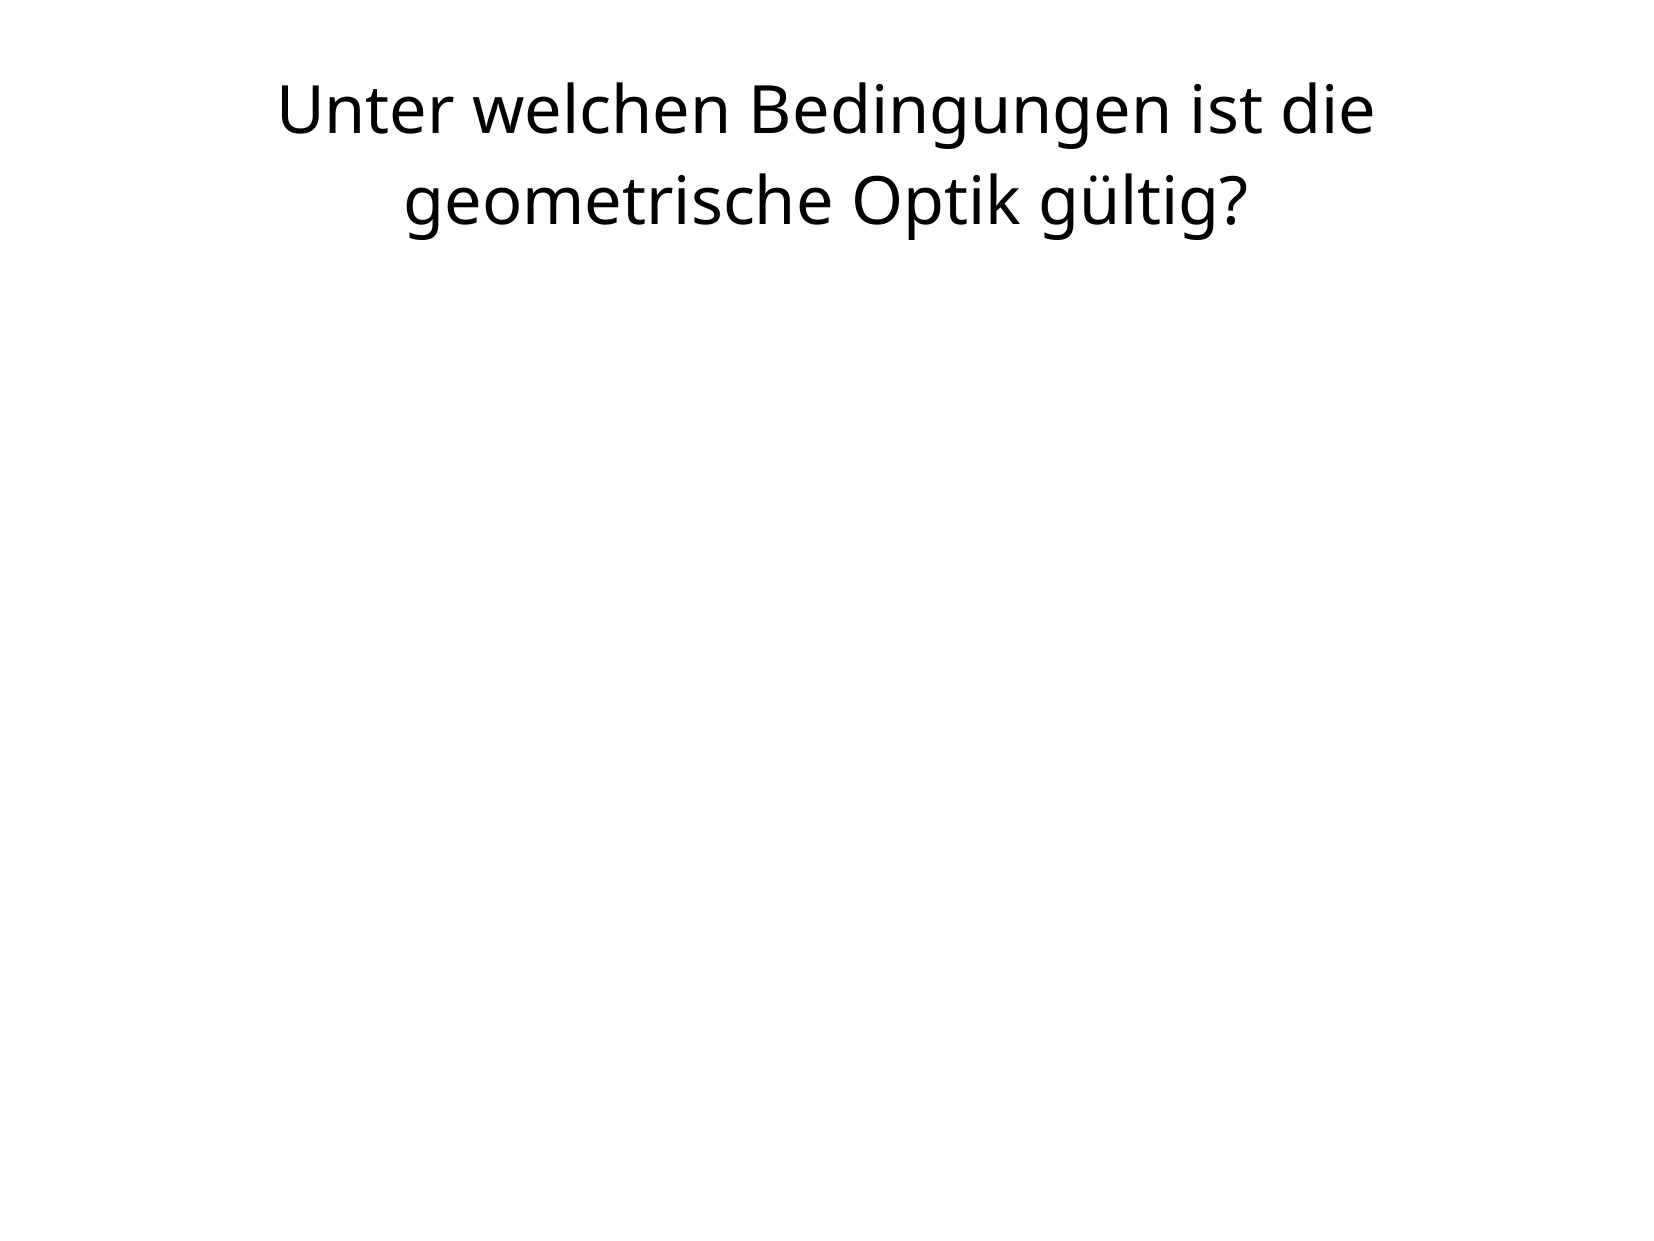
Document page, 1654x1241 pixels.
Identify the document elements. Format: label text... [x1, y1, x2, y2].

title Unter welchen Bedingungen ist die geometrische Optik gültig? [82, 49, 1571, 257]
